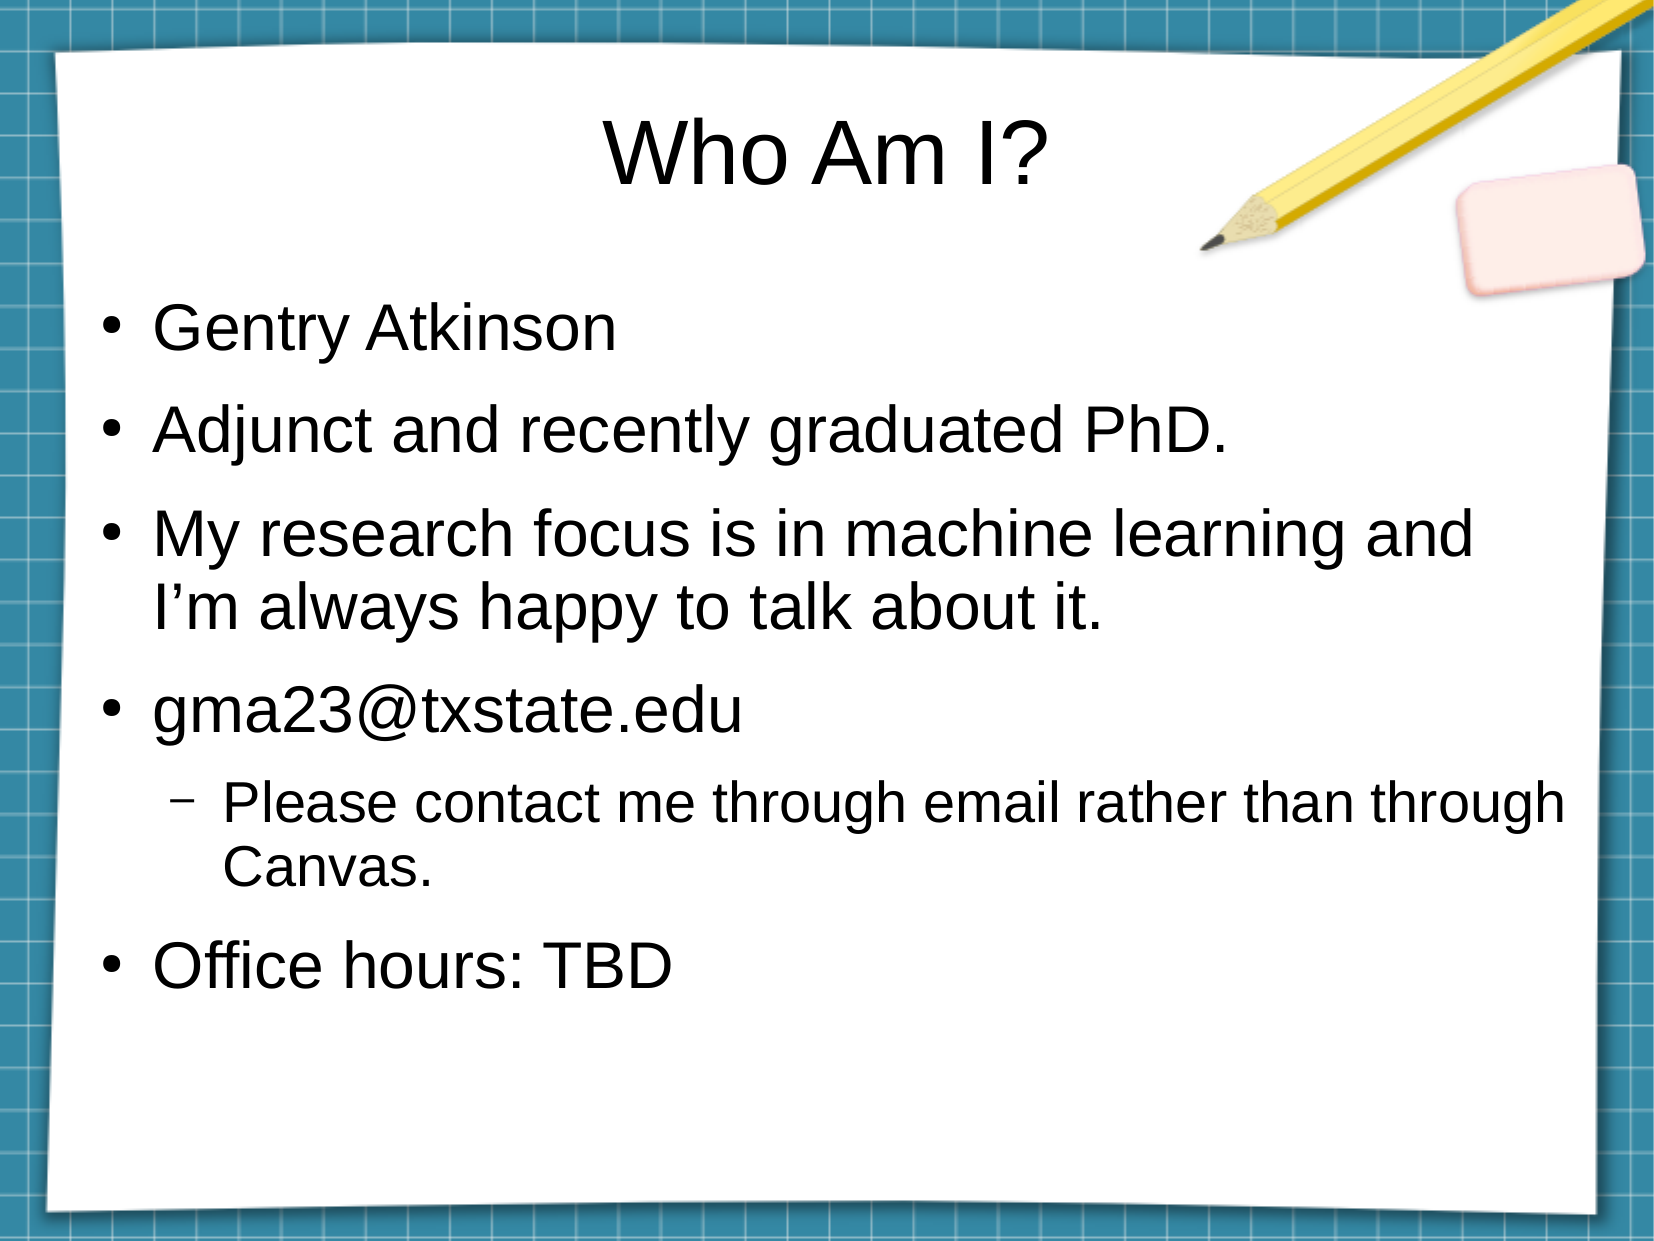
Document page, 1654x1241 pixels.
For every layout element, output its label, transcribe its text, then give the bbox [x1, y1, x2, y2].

list Gentry Atkinson Adjunct and recently graduated PhD. My research focus is in machine learning and I’m always happy to talk about it. gma23@txstate.edu Please contact me through email rather than through Canvas. Office hours: TBD [82, 290, 1571, 1010]
picture [0, 0, 1654, 1241]
title Who Am I? [82, 49, 1571, 257]
